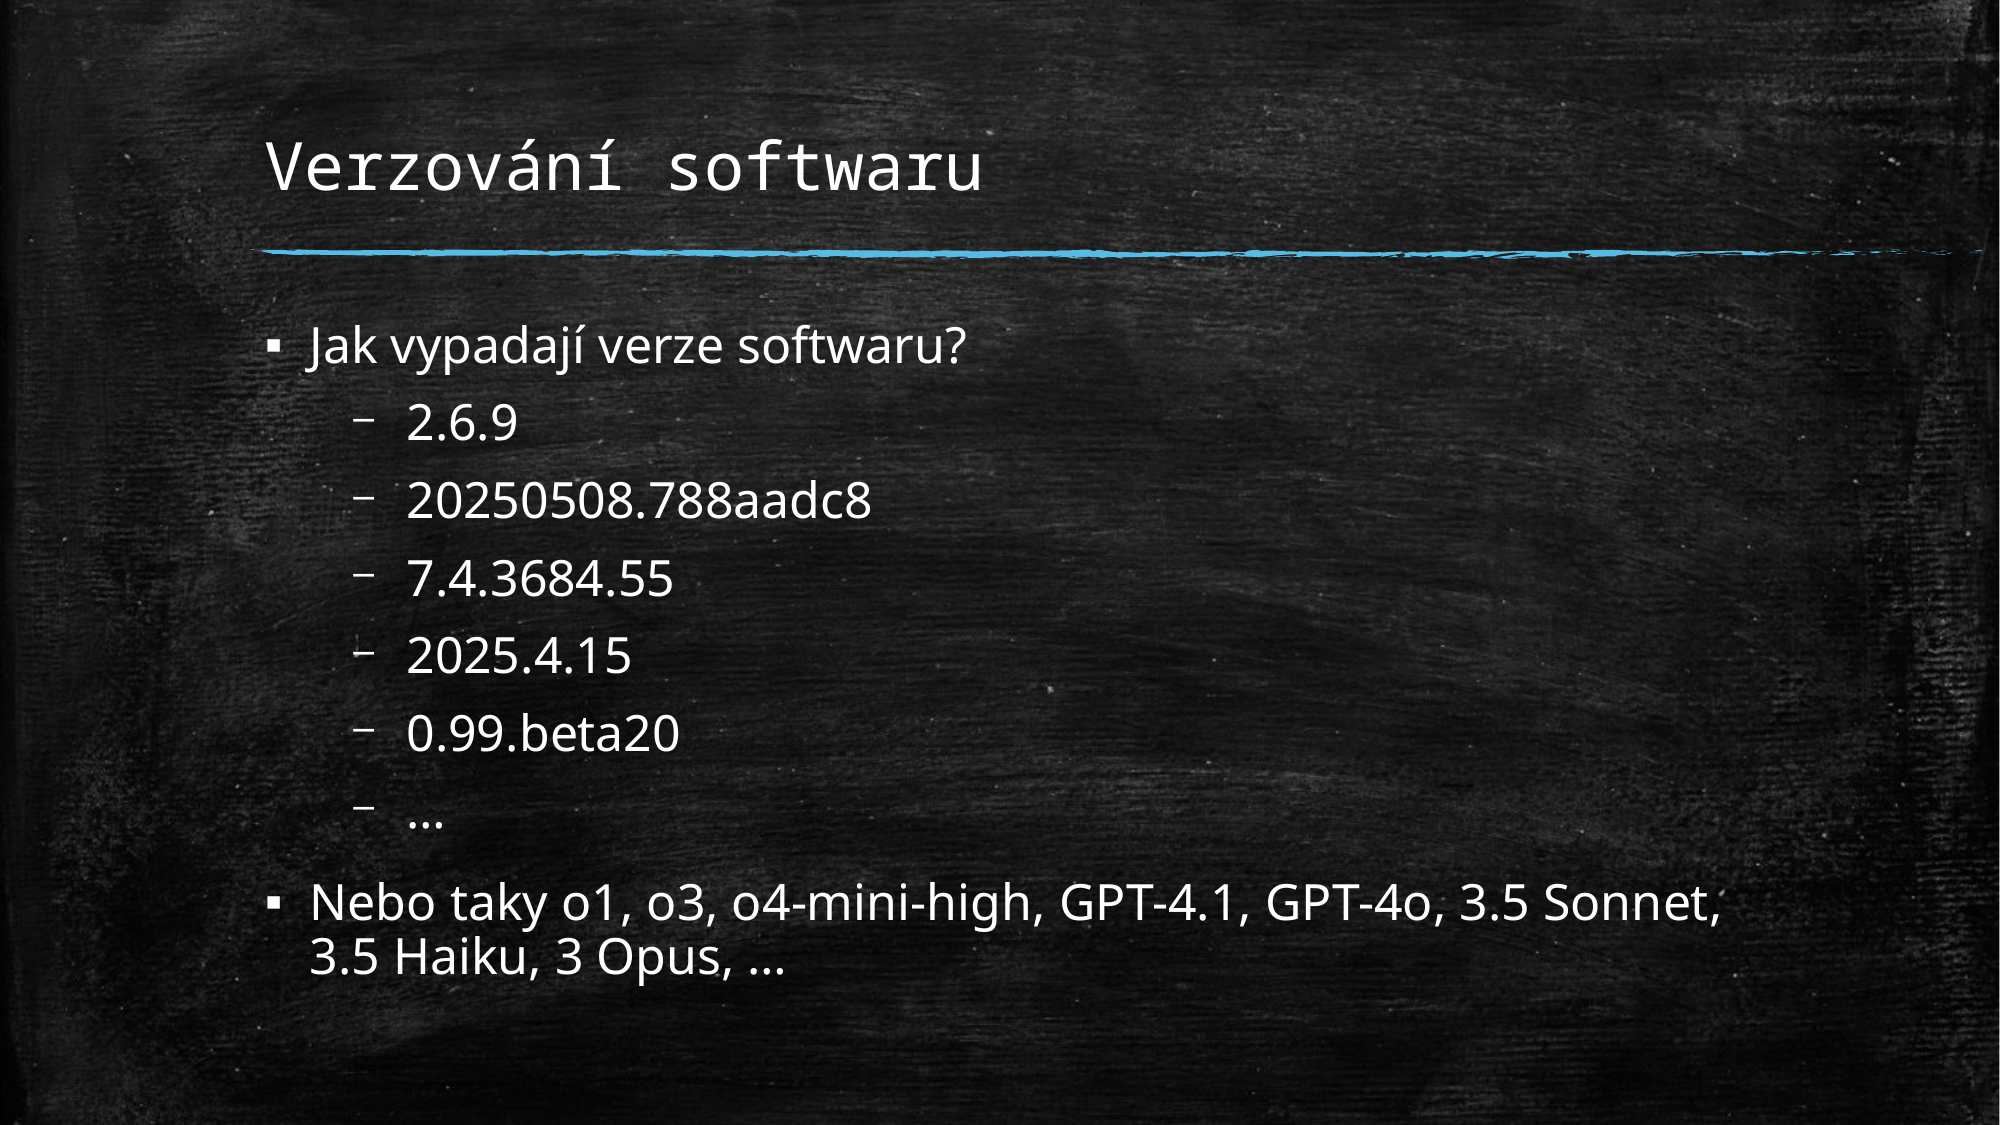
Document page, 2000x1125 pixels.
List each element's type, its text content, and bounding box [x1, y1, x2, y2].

list Jak vypadají verze softwaru? 2.6.9 20250508.788aadc8 7.4.3684.55 2025.4.15 0.99.beta20 … Nebo taky o1, o3, o4-mini-high, GPT-4.1, GPT-4o, 3.5 Sonnet, 3.5 Haiku, 3 Opus, … [249, 312, 1750, 1013]
picture [0, 0, 2000, 1125]
title Verzování softwaru [249, 45, 1750, 213]
